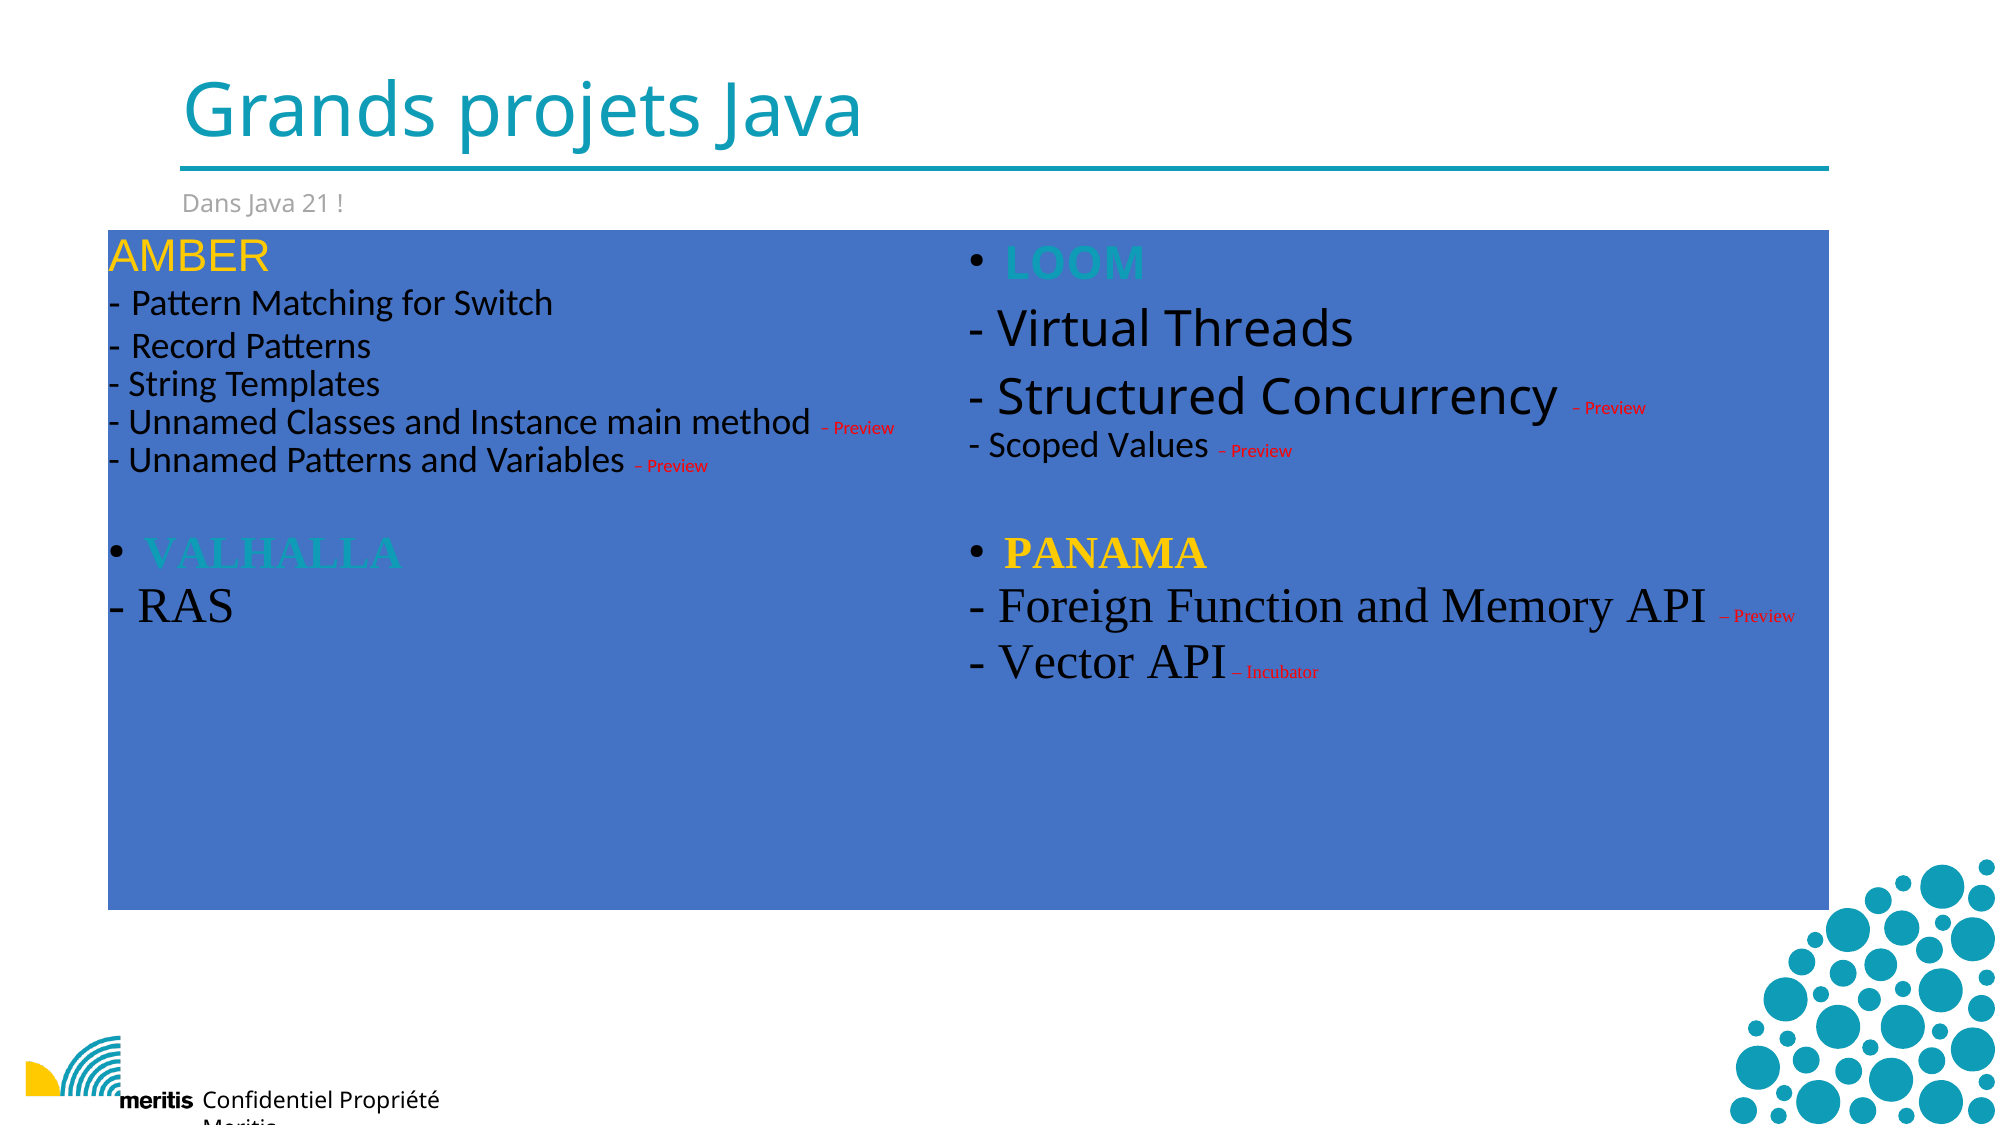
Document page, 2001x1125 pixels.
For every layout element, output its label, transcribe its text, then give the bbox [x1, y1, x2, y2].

table_cell PANAMA - Foreign Function and Memory API – Preview - Vector API – Incubator [969, 528, 1829, 910]
list Dans Java 21 ! [166, 183, 1830, 237]
list Grands projets Java [167, 64, 1830, 180]
table_header AMBER - Pattern Matching for Switch - Record Patterns - String Templates - Unnamed Classes and Instance main method – Preview - Unnamed Patterns and Variables – Preview [108, 230, 969, 528]
table_header LOOM - Virtual Threads - Structured Concurrency – Preview - Scoped Values – Preview [969, 230, 1829, 528]
table_cell VALHALLA - RAS [108, 528, 969, 910]
